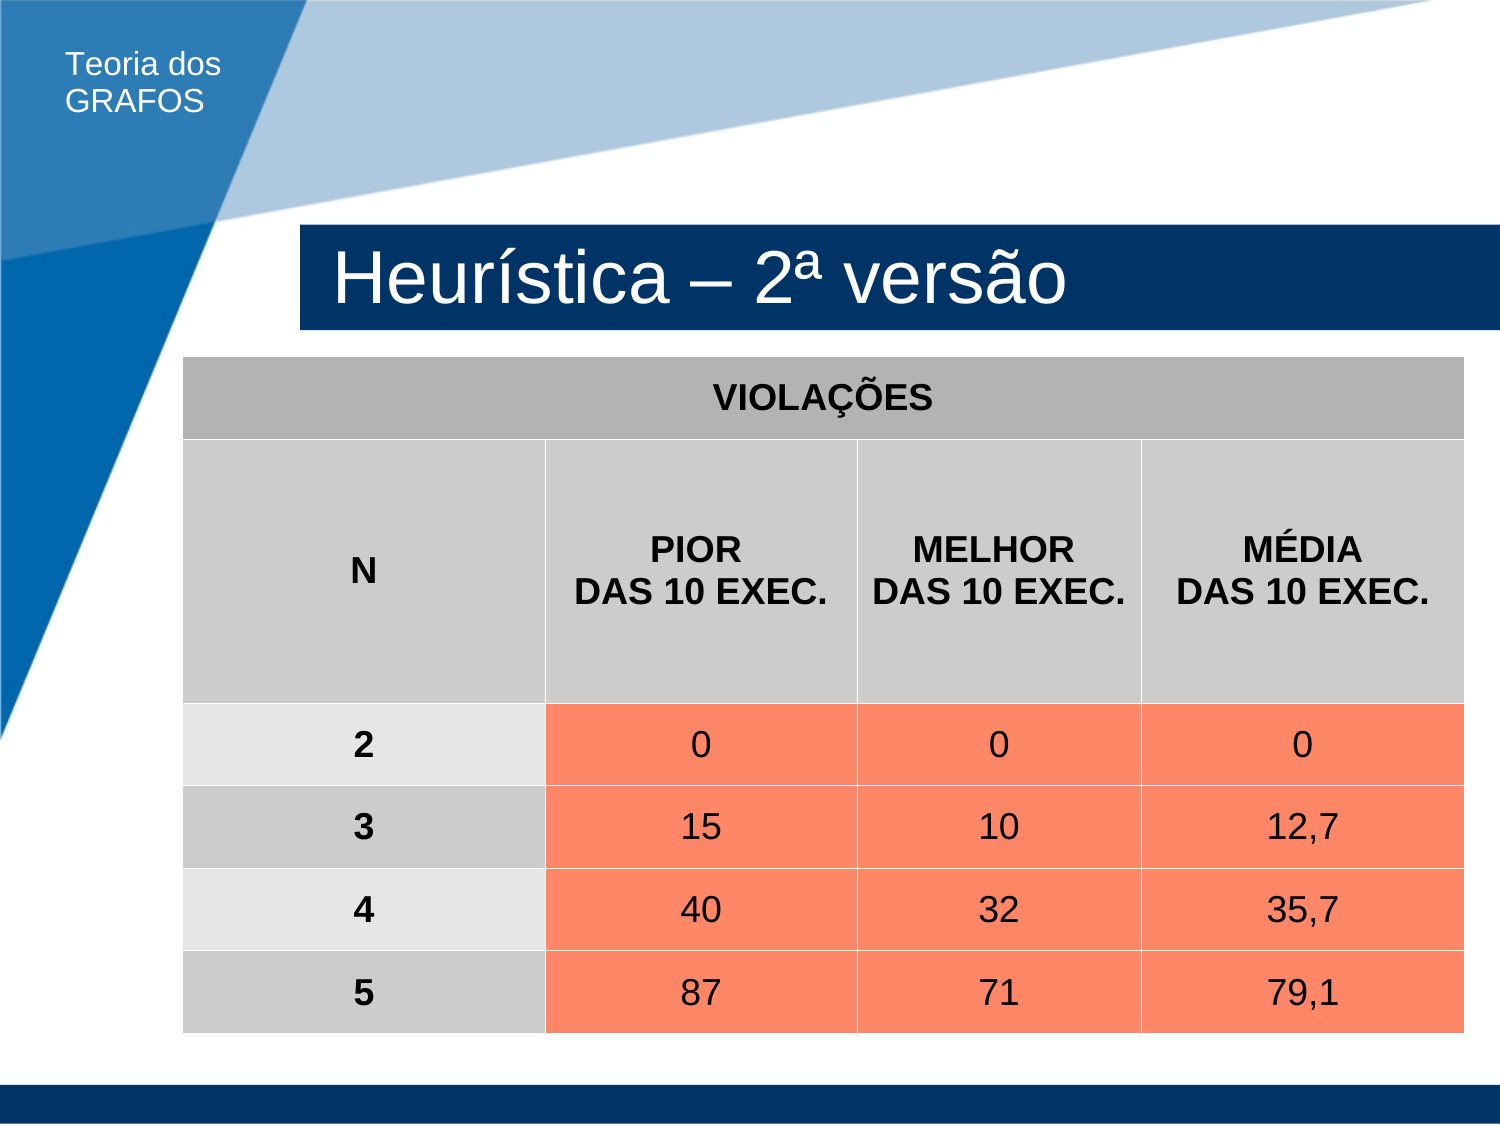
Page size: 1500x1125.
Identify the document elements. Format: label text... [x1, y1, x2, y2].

table_cell PIOR DAS 10 EXEC. [546, 440, 857, 703]
table_cell 0 [858, 704, 1141, 785]
table_cell 32 [858, 869, 1141, 950]
table_cell 4 [183, 869, 545, 950]
table_cell MELHOR DAS 10 EXEC. [858, 440, 1141, 703]
table_cell 0 [1142, 704, 1464, 785]
title Heurística – 2ª versão [300, 224, 1500, 331]
table_cell 2 [183, 704, 545, 785]
table_cell MÉDIA DAS 10 EXEC. [1142, 440, 1464, 703]
table_cell 10 [858, 786, 1141, 868]
table_cell 0 [546, 704, 857, 785]
table_cell N [183, 440, 545, 703]
table_cell 15 [546, 786, 857, 868]
table_cell 71 [858, 951, 1141, 1033]
table_cell 12,7 [1142, 786, 1464, 868]
table_cell 5 [183, 951, 545, 1033]
table_cell 35,7 [1142, 869, 1464, 950]
picture [0, 0, 1500, 842]
table_cell 87 [546, 951, 857, 1033]
table_cell 3 [183, 786, 545, 868]
table_cell 40 [546, 869, 857, 950]
table_header VIOLAÇÕES [183, 357, 1464, 439]
table_cell 79,1 [1142, 951, 1464, 1033]
